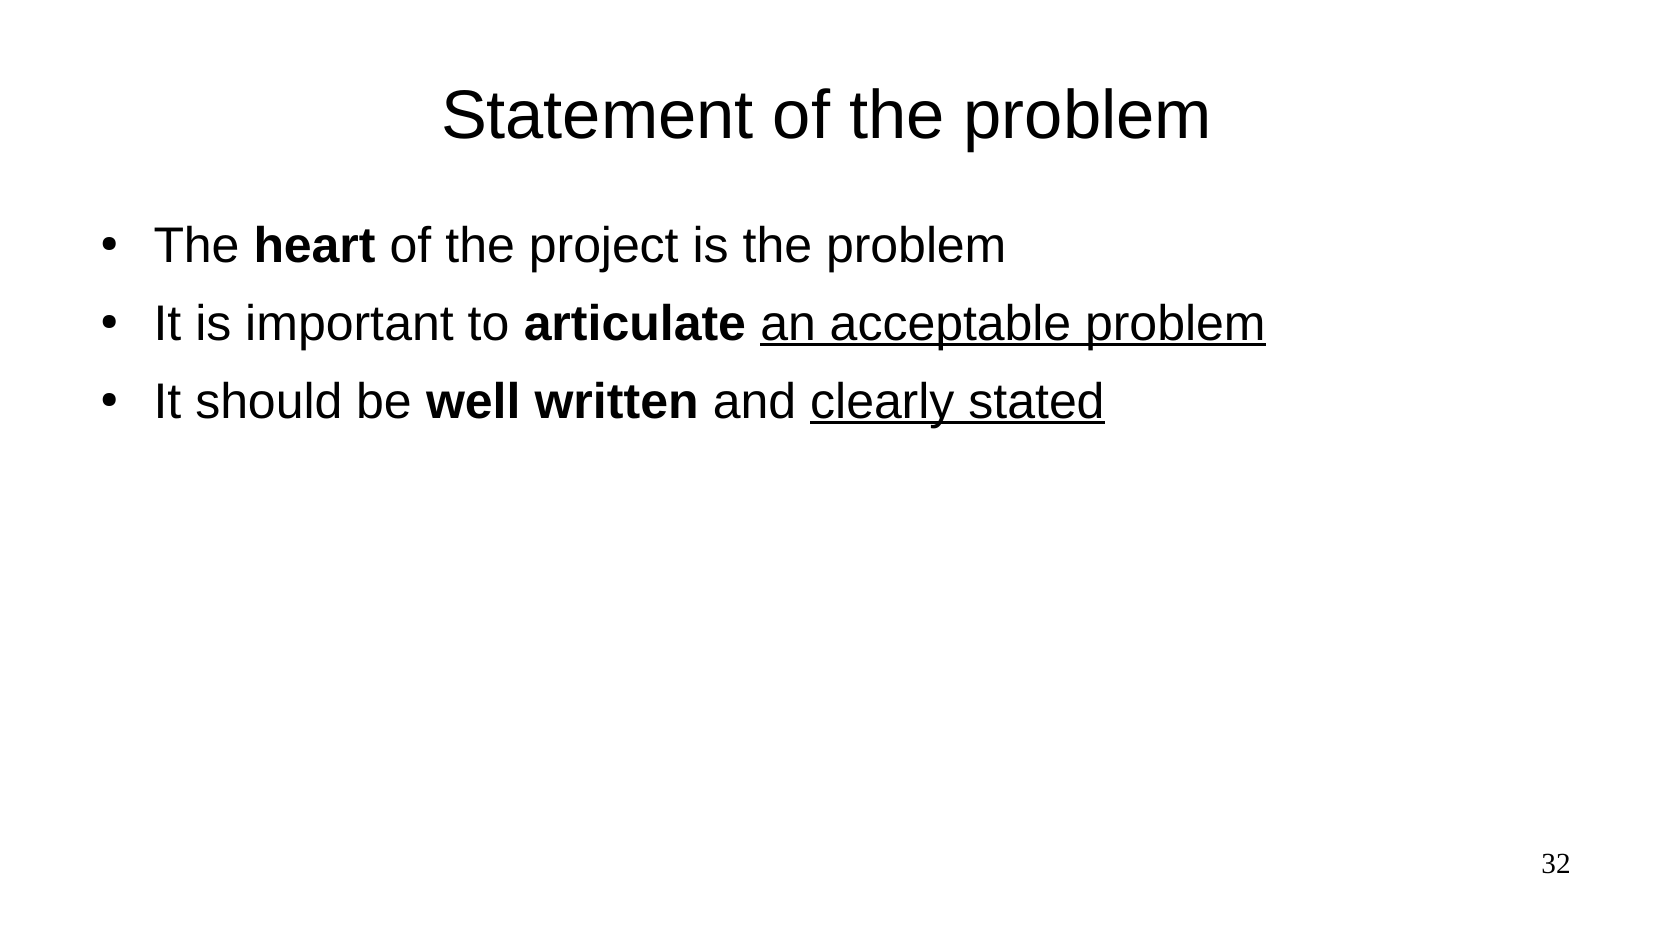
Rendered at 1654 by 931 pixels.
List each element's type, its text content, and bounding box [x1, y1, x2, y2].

list The heart of the project is the problem It is important to articulate an acceptable problem It should be well written and clearly stated [82, 217, 1571, 758]
title Statement of the problem [82, 37, 1571, 193]
